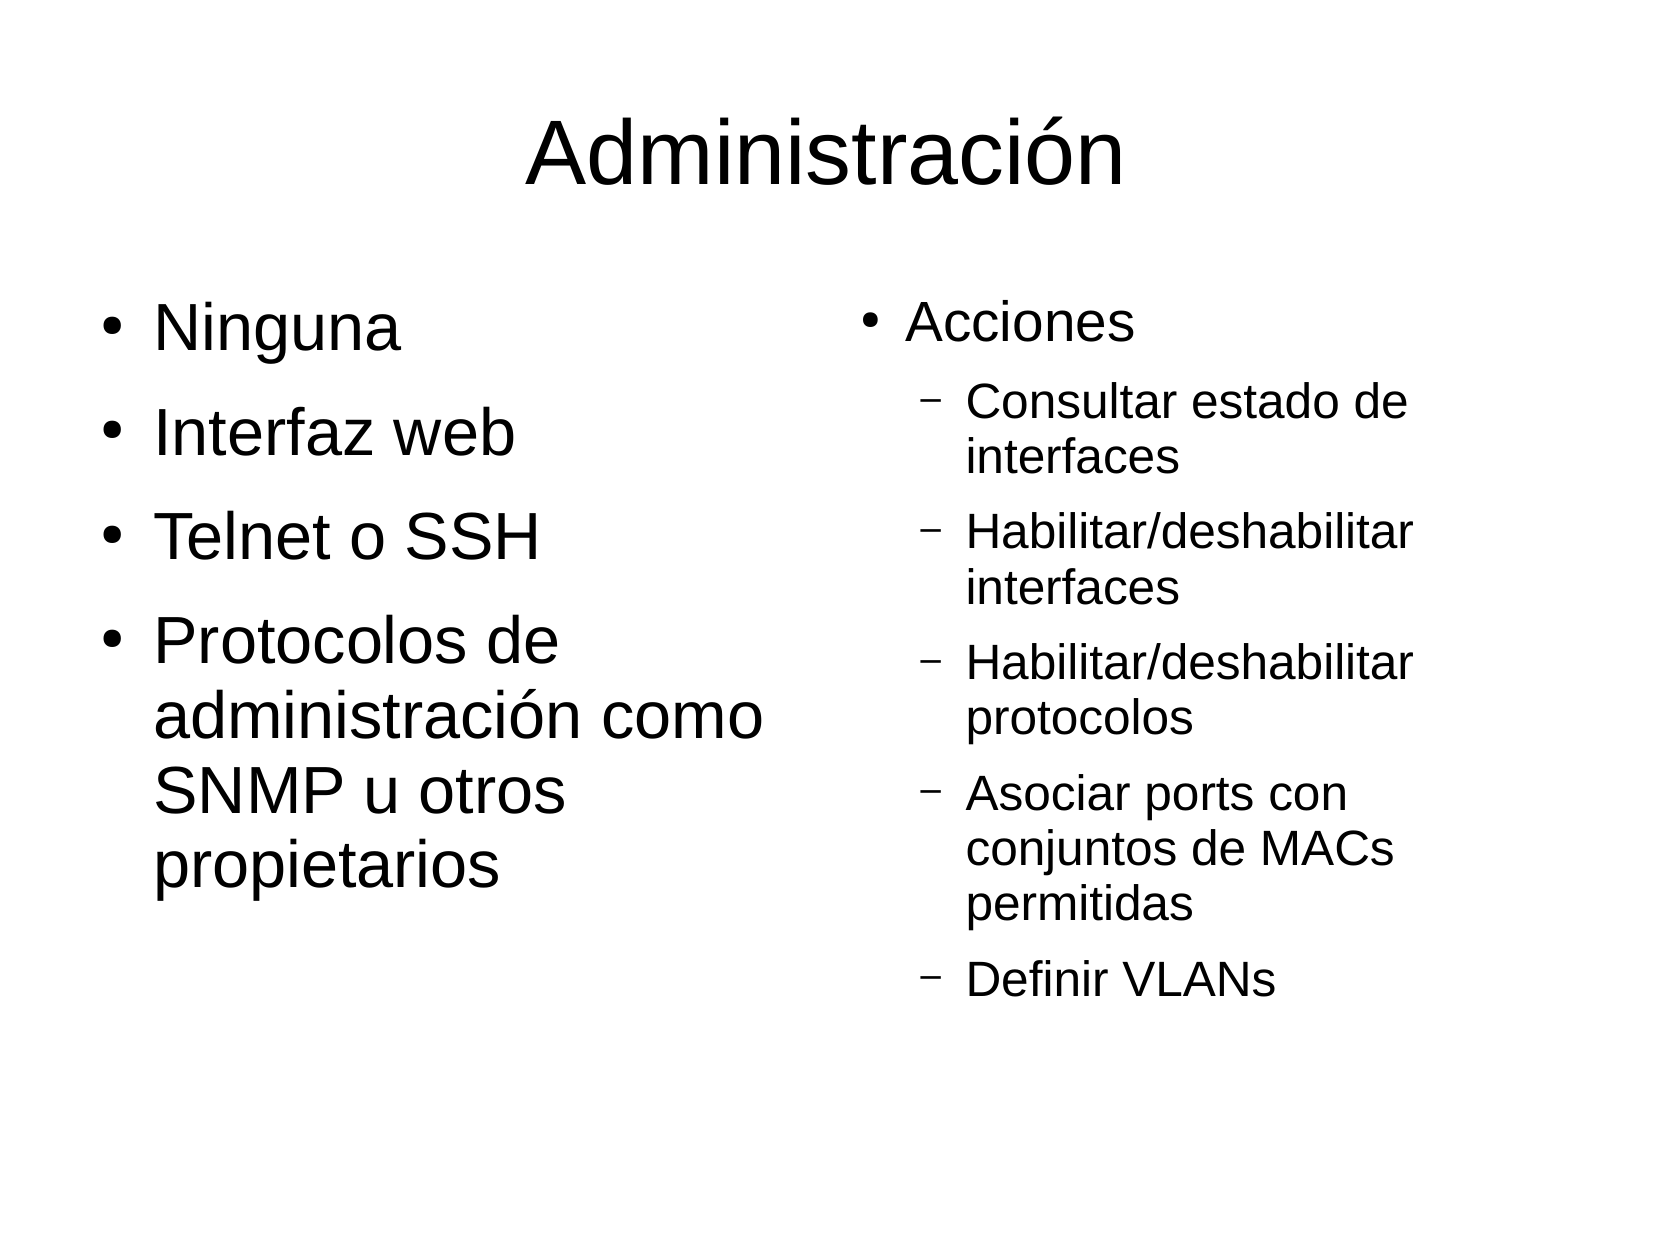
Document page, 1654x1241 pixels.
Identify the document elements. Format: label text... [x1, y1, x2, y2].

title Administración [82, 49, 1571, 257]
list Acciones Consultar estado de interfaces Habilitar/deshabilitar interfaces Habilitar/deshabilitar protocolos Asociar ports con conjuntos de MACs permitidas Definir VLANs [845, 290, 1572, 1010]
list Ninguna Interfaz web Telnet o SSH Protocolos de administración como SNMP u otros propietarios [82, 290, 809, 1010]
